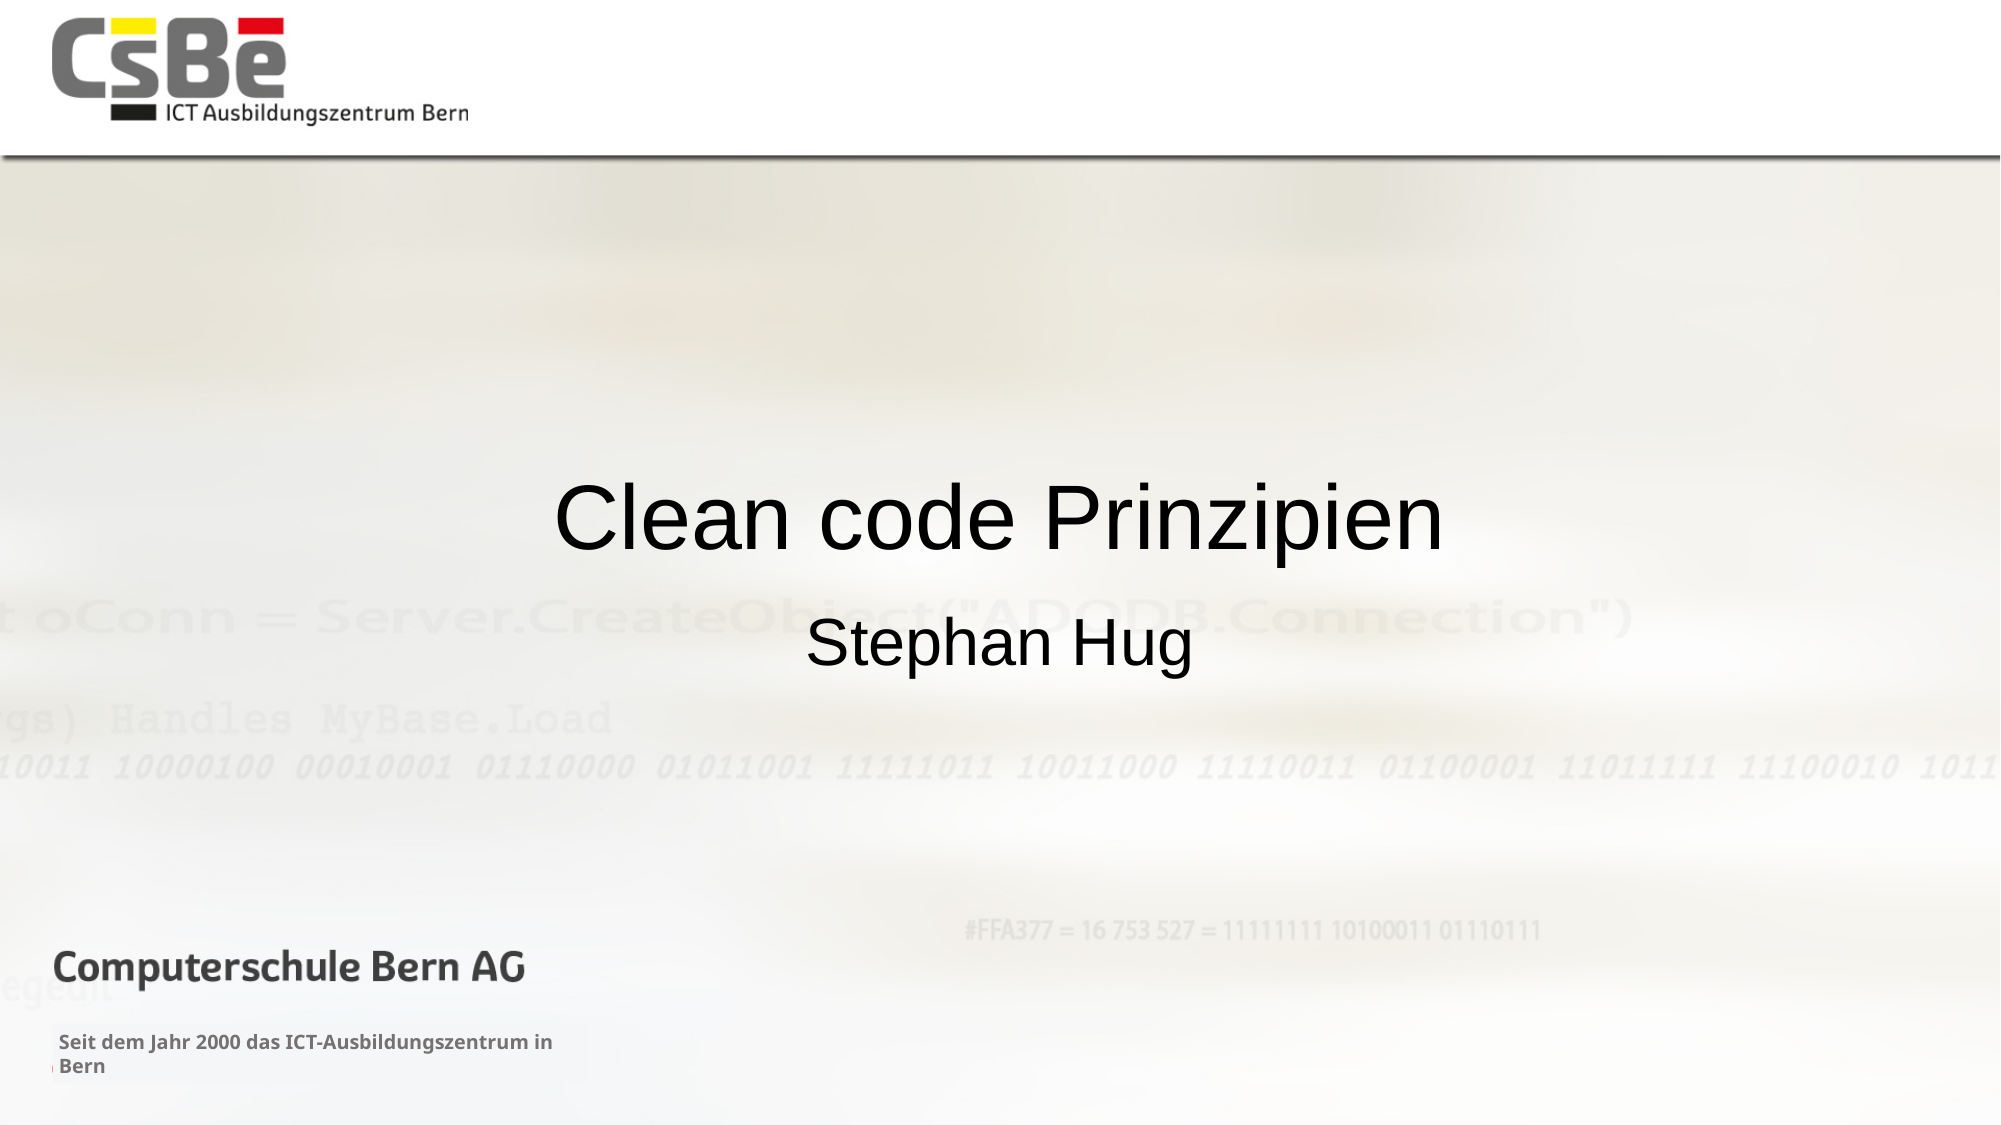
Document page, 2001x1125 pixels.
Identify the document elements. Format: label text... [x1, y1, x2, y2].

subtitle Stephan Hug [249, 590, 1750, 863]
title Clean code Prinzipien [249, 184, 1750, 576]
picture [0, 0, 2001, 1125]
